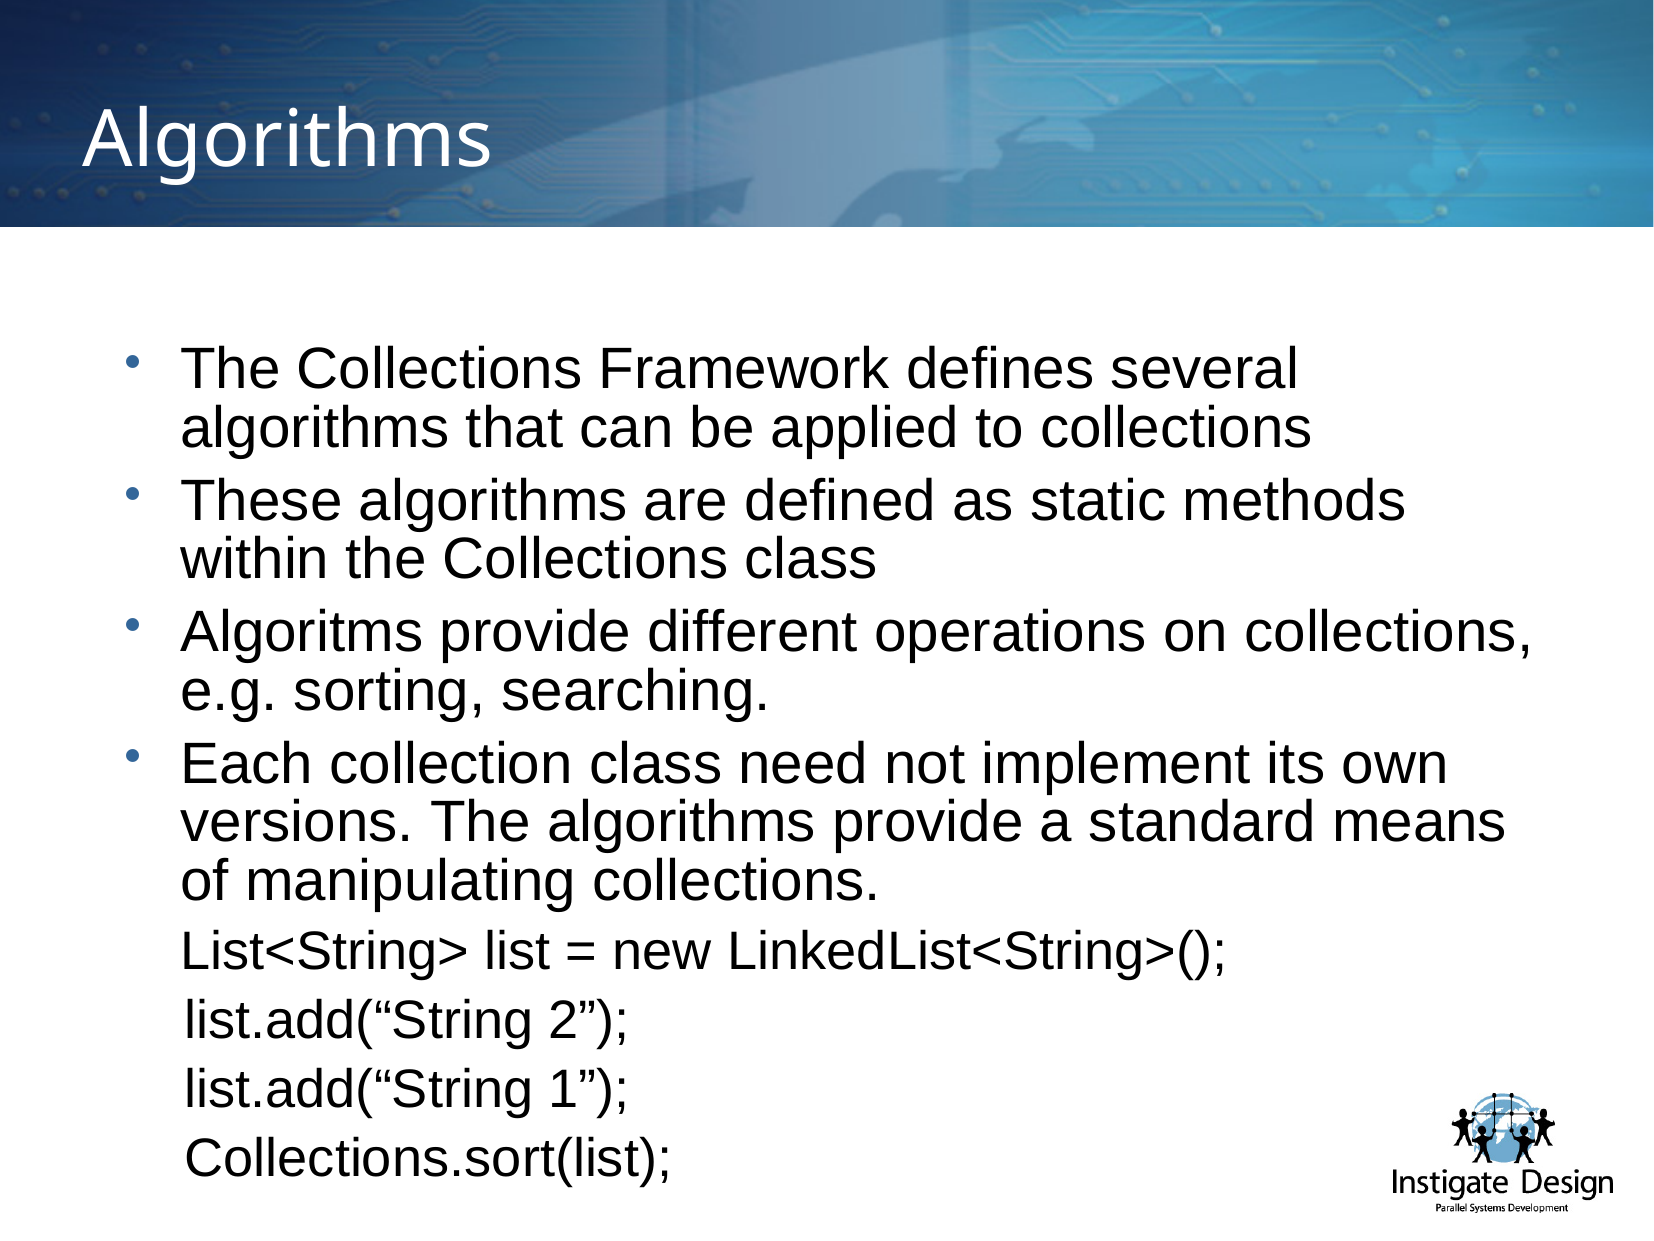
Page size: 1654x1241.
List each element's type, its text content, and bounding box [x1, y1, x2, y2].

title Algorithms [82, 49, 1570, 228]
picture [1393, 1093, 1613, 1213]
list The Collections Framework defines several algorithms that can be applied to collections These algorithms are defined as static methods within the Collections class Algoritms provide different operations on collections, e.g. sorting, searching. Each collection class need not implement its own versions. The algorithms provide a standard means of manipulating collections. List<String> list = new LinkedList<String>(); list.add(“String 2”); list.add(“String 1”); Collections.sort(list); [68, 341, 1557, 1195]
picture [0, 0, 1654, 227]
